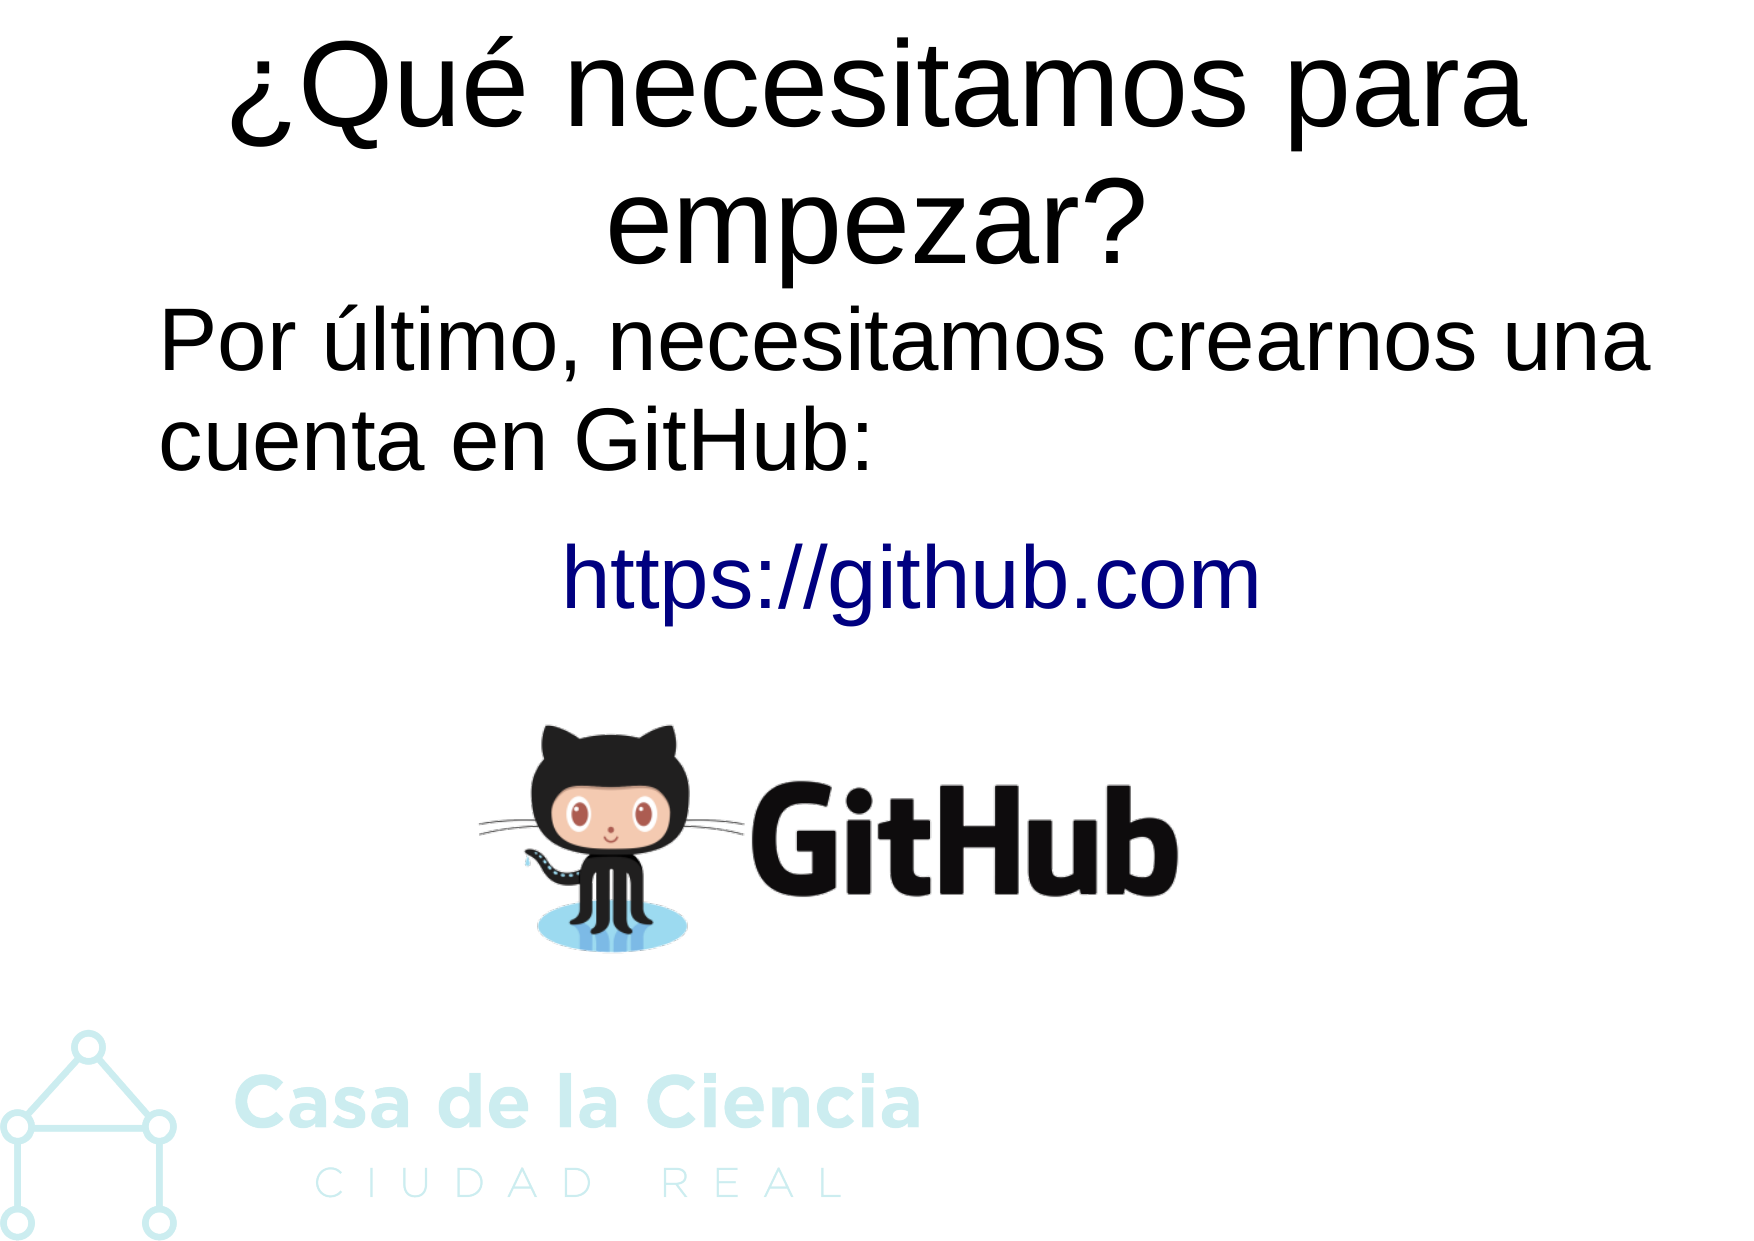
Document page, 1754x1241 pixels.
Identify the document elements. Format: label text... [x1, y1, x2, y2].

list Por último, necesitamos crearnos una cuenta en GitHub: https://github.com [87, 290, 1667, 1010]
title ¿Qué necesitamos para empezar? [87, 16, 1667, 290]
picture [473, 721, 1182, 957]
